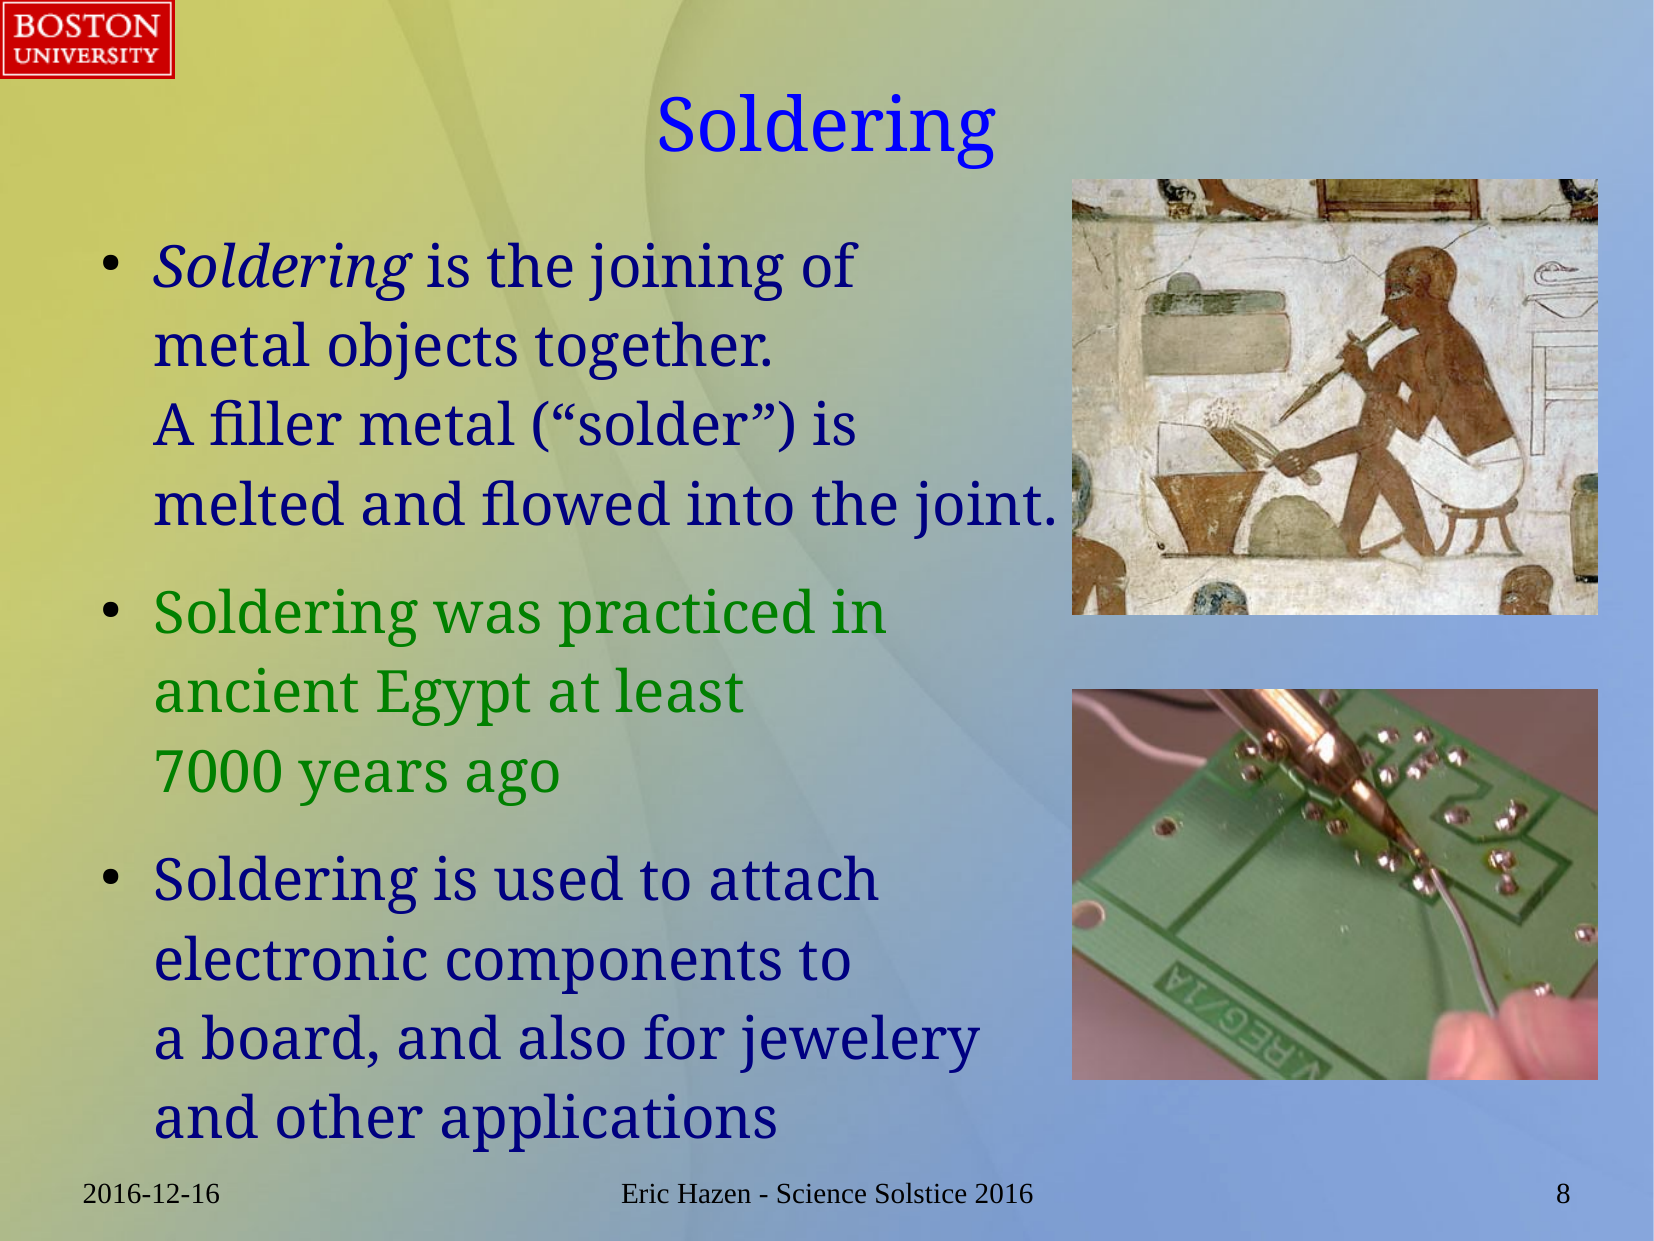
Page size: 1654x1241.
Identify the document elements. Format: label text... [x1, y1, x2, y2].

picture [0, 0, 1654, 1241]
title Soldering [82, 56, 1571, 188]
list Soldering is the joining of metal objects together. A filler metal (“solder”) is melted and flowed into the joint. Soldering was practiced in ancient Egypt at least 7000 years ago Soldering is used to attach electronic components to a board, and also for jewelery and other applications [82, 225, 1571, 1029]
